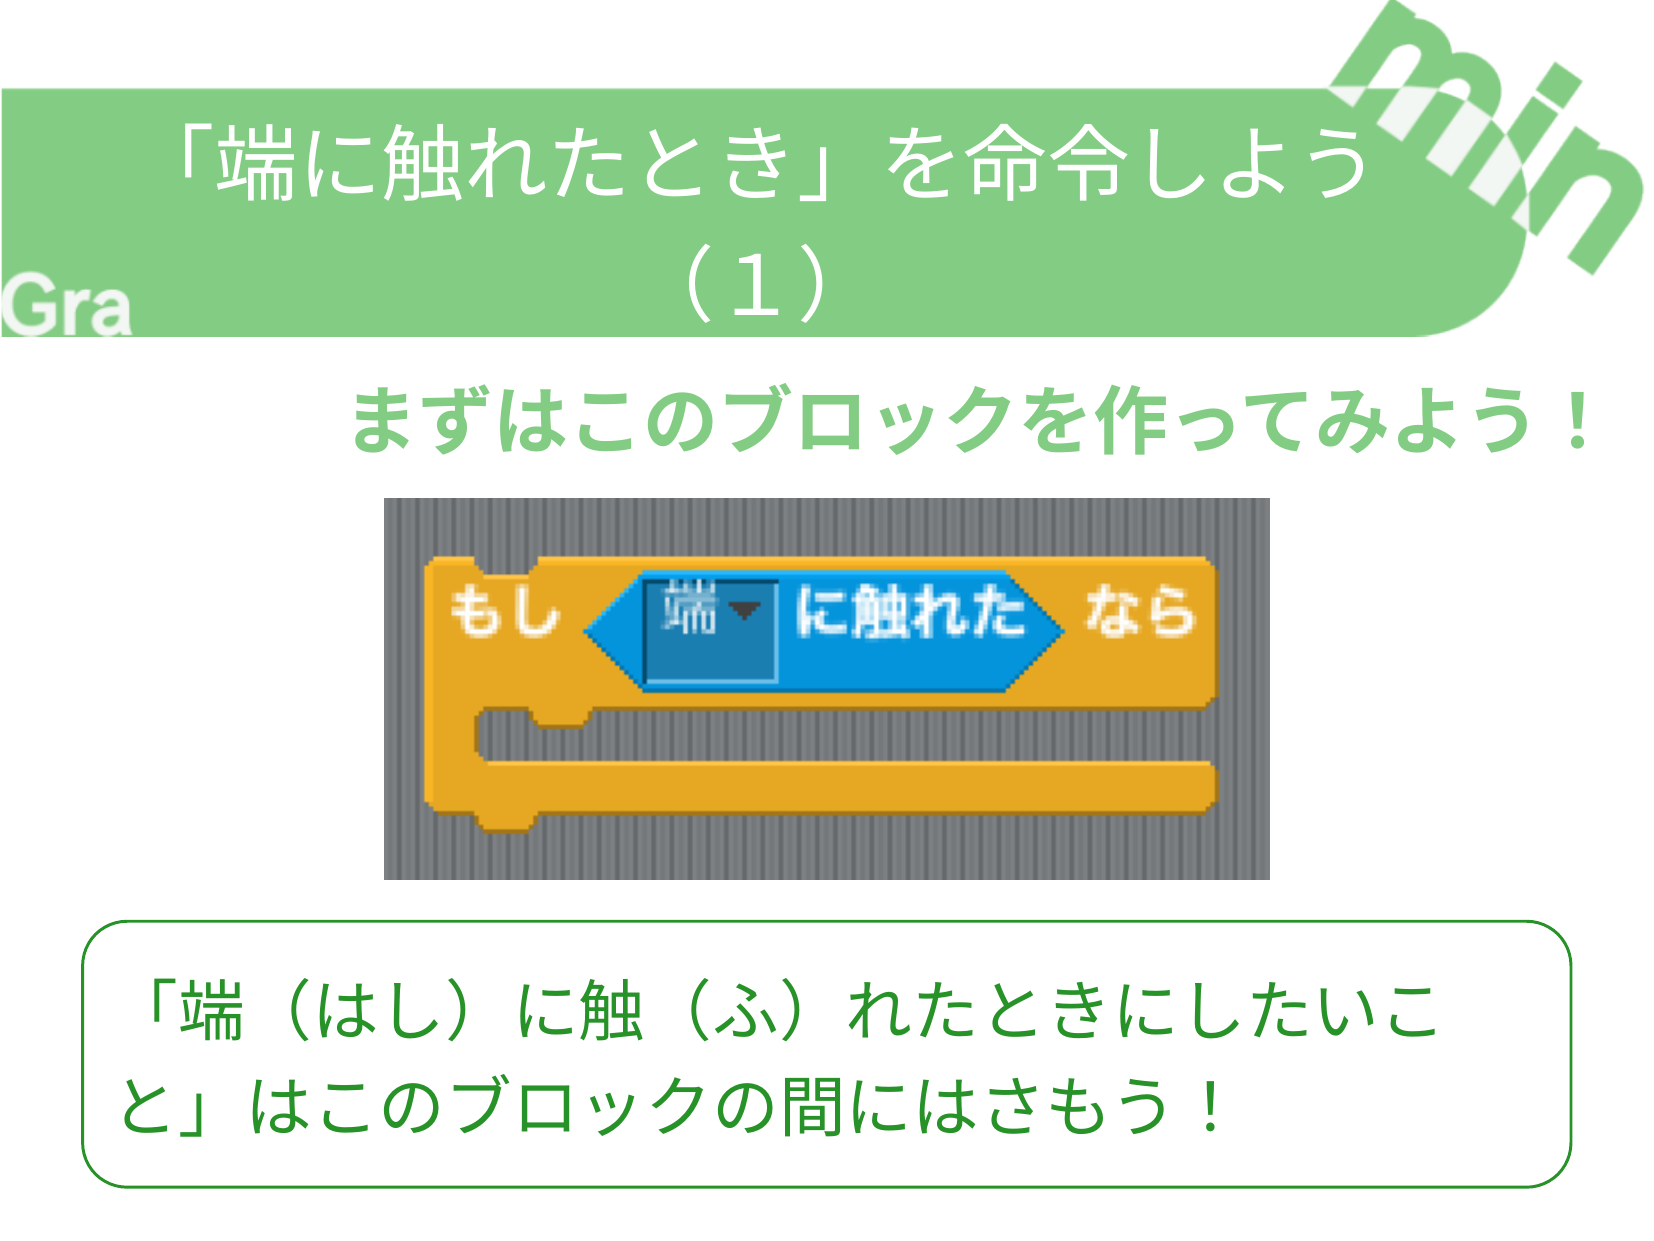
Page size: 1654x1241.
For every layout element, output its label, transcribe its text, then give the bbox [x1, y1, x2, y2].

picture [384, 498, 1270, 880]
title 「端に触れたとき」を命令しよう（１） [11, 113, 1501, 324]
text_box 「端（はし）に触（ふ）れたときにしたいこと」はこのブロックの間にはさもう！ [82, 921, 1571, 1188]
text_box まずはこのブロックを作ってみよう！ [35, 354, 1630, 481]
picture [1, 0, 1654, 337]
